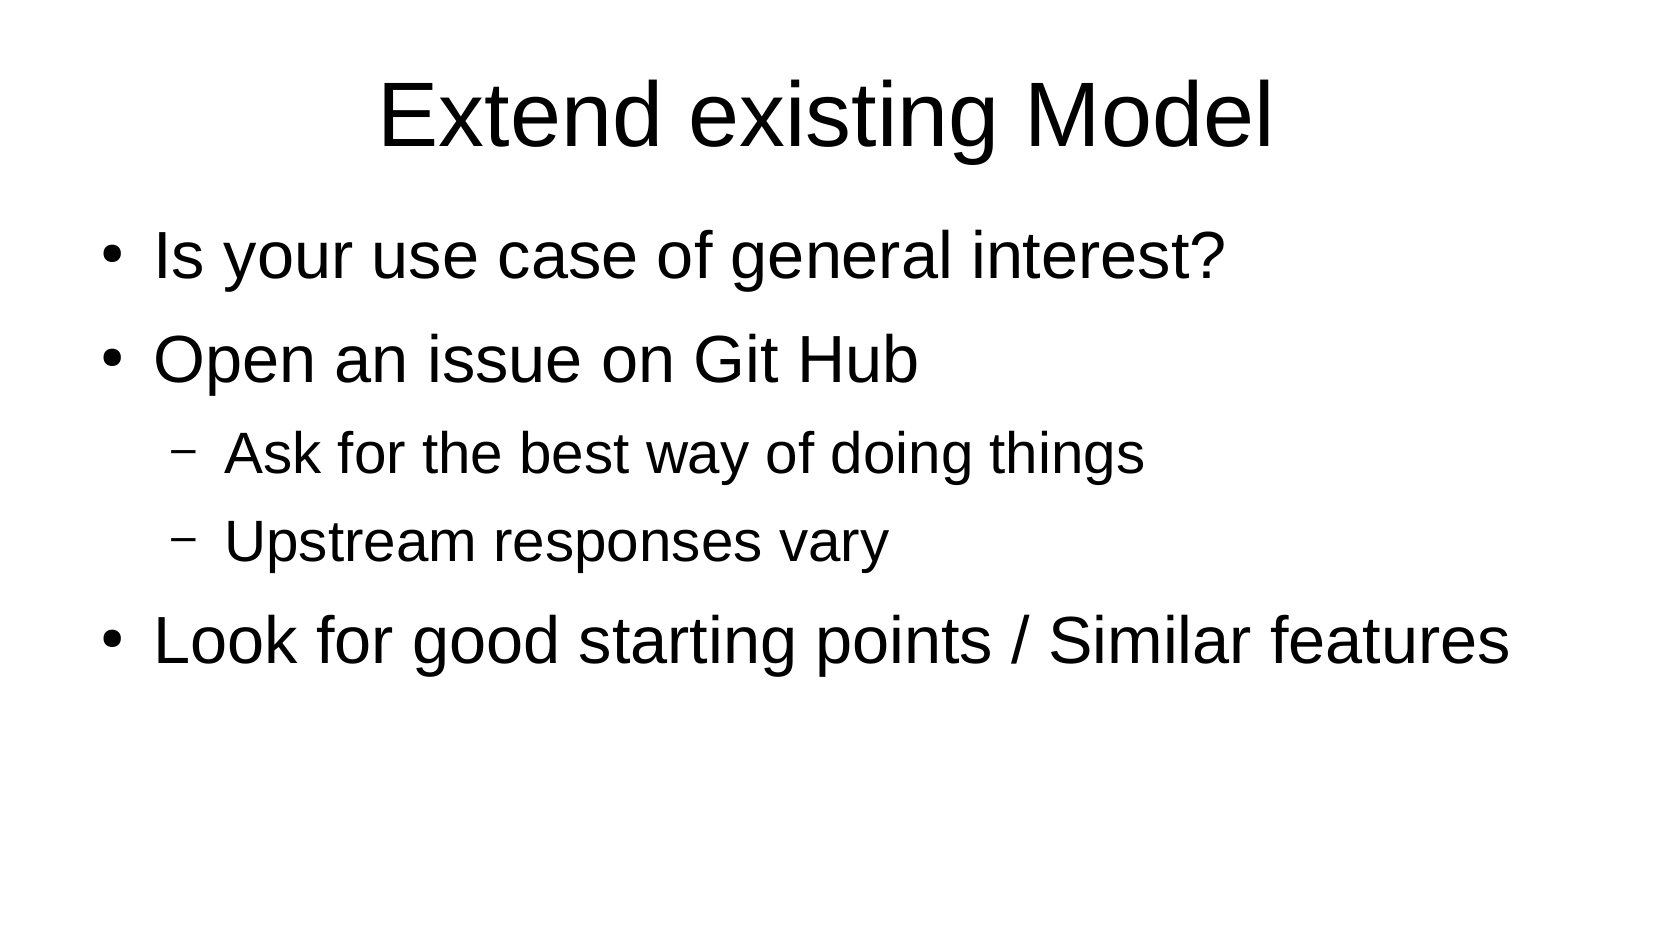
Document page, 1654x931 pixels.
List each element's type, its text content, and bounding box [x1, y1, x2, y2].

title Extend existing Model [82, 37, 1571, 193]
list Is your use case of general interest? Open an issue on Git Hub Ask for the best way of doing things Upstream responses vary Look for good starting points / Similar features [82, 217, 1571, 758]
